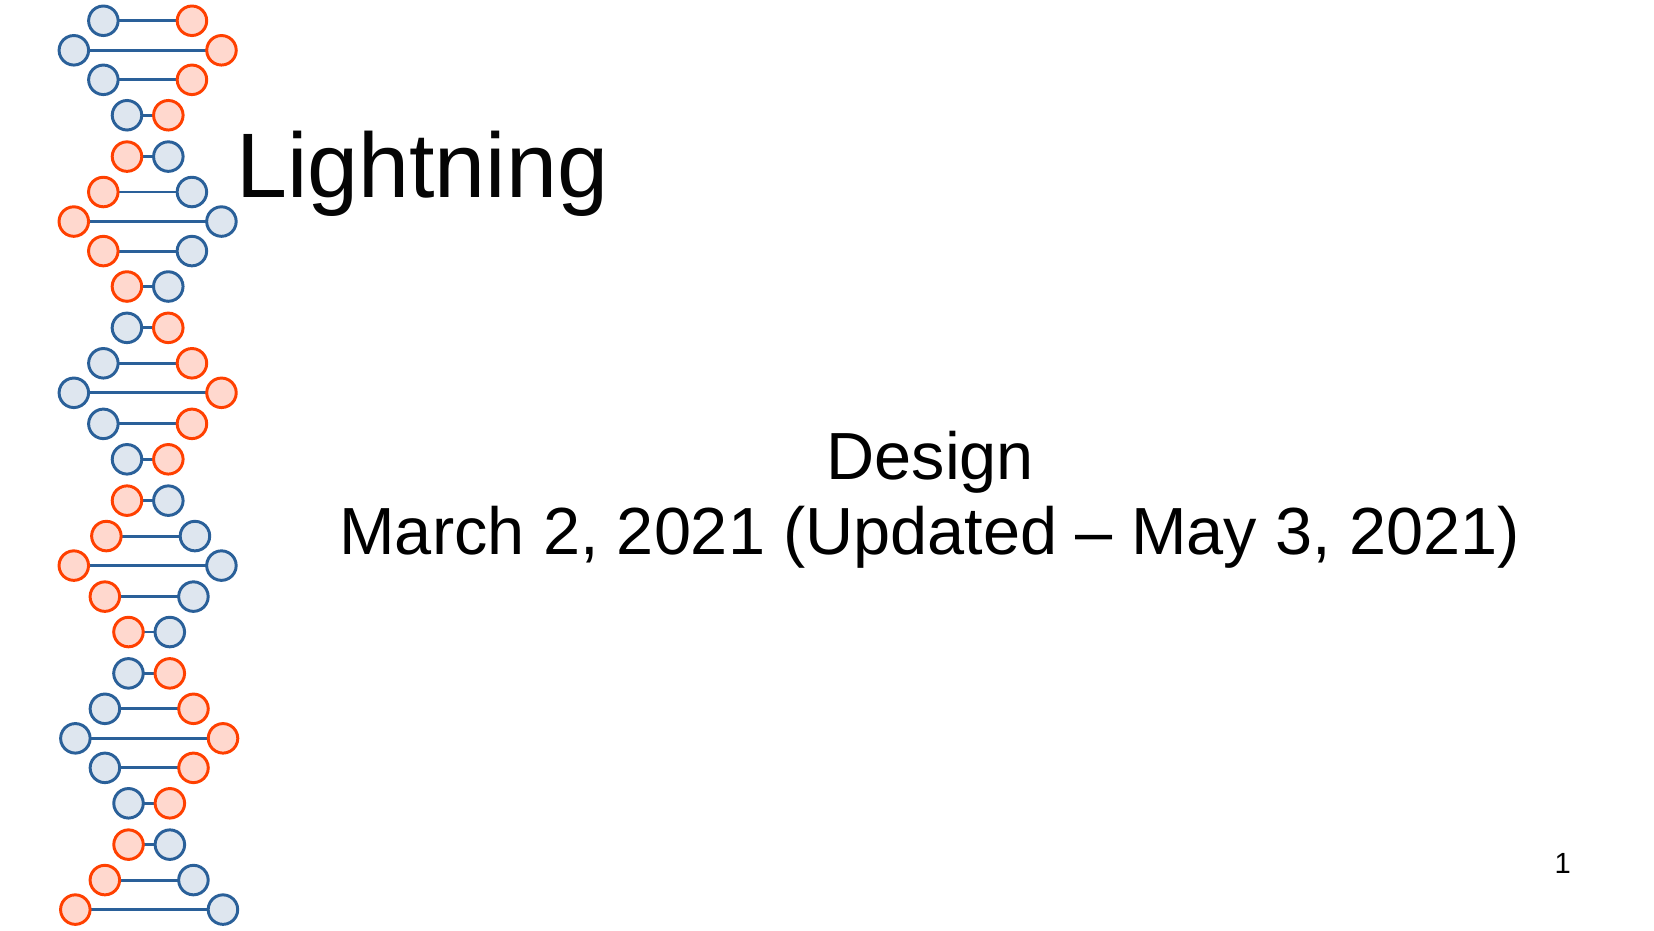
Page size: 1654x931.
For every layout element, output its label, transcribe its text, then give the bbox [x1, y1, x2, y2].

subtitle Design March 2, 2021 (Updated – May 3, 2021) [265, 224, 1595, 764]
title Lightning [236, 88, 1595, 243]
